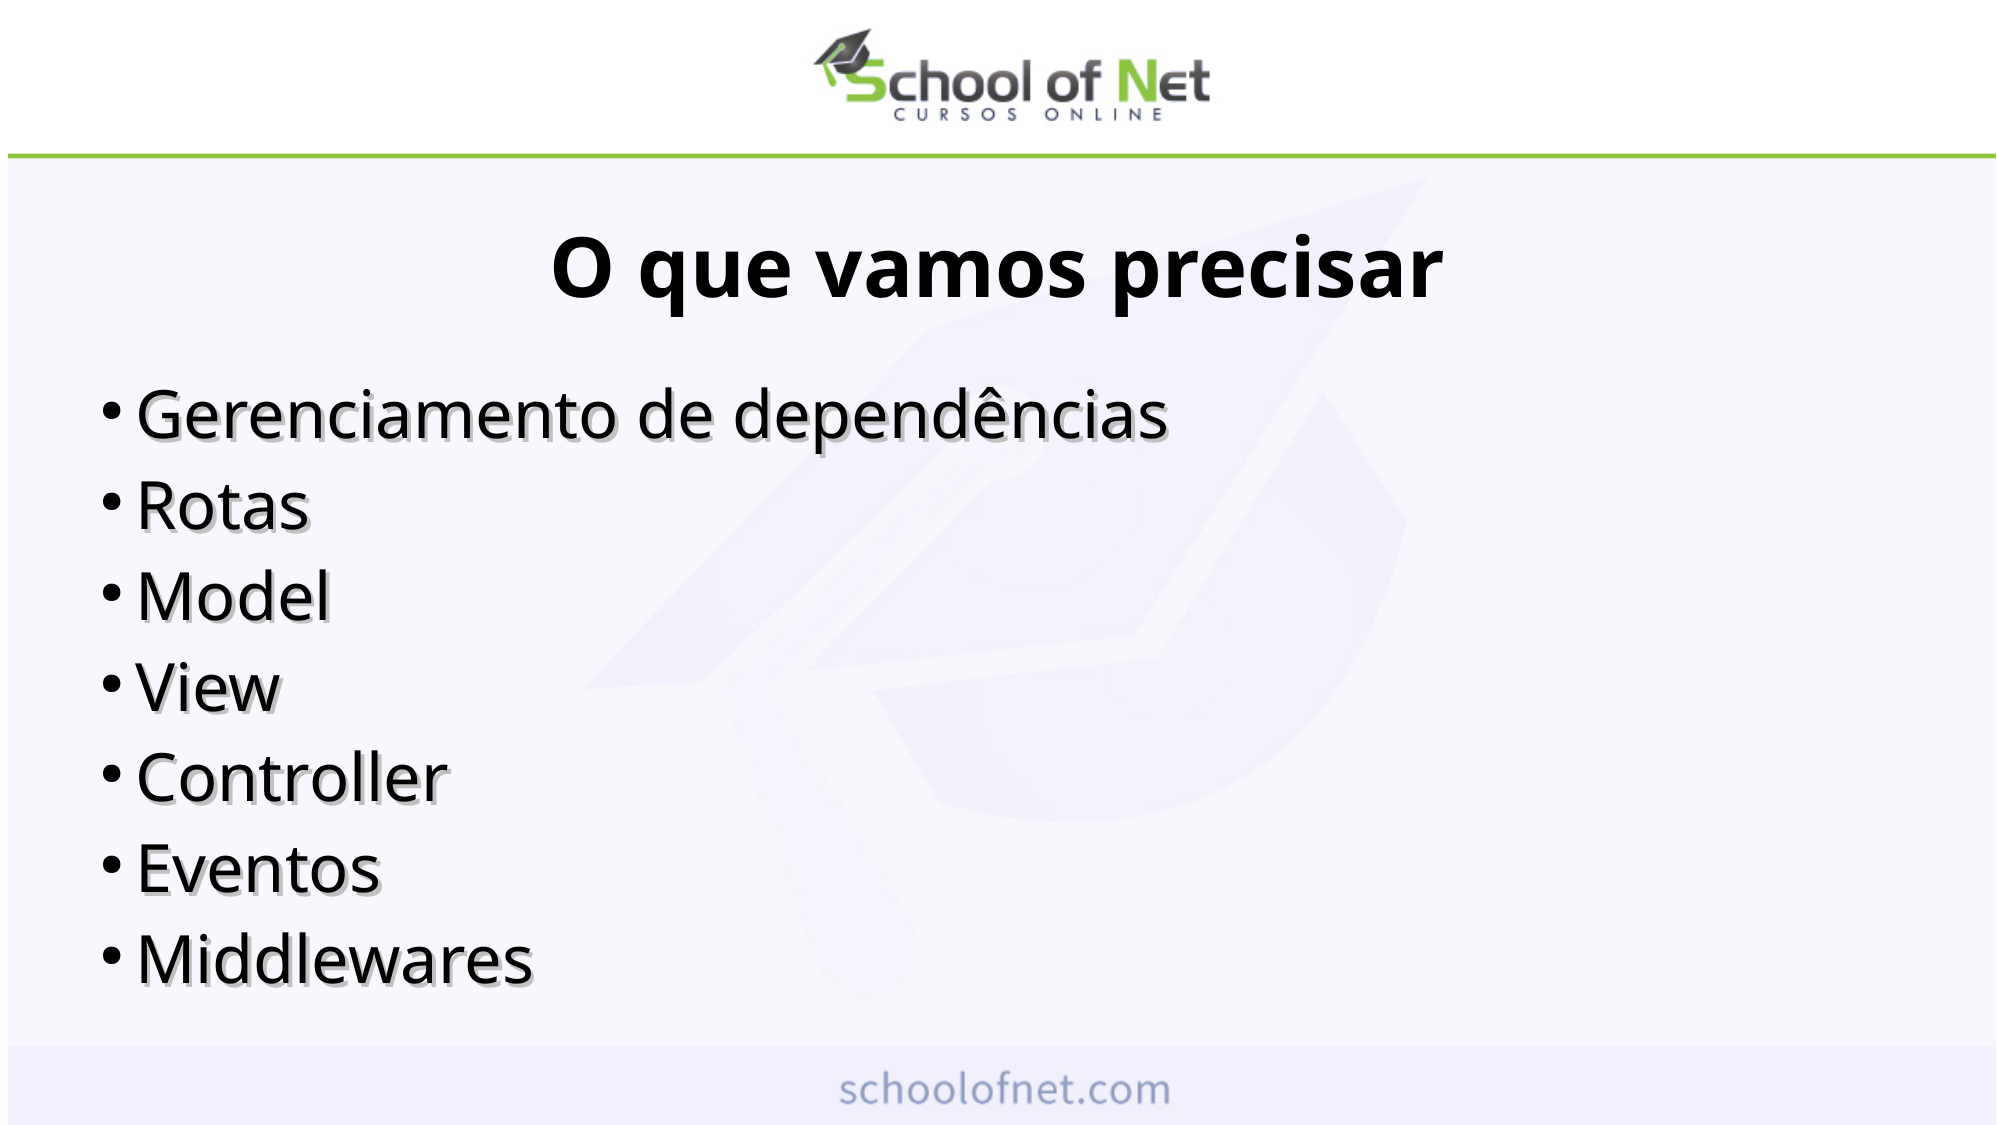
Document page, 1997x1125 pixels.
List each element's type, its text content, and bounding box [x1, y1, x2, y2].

title O que vamos precisar [99, 171, 1897, 342]
picture [7, 5, 1997, 1125]
subtitle Gerenciamento de dependências Rotas Model View Controller Eventos Middlewares [99, 342, 1897, 1028]
